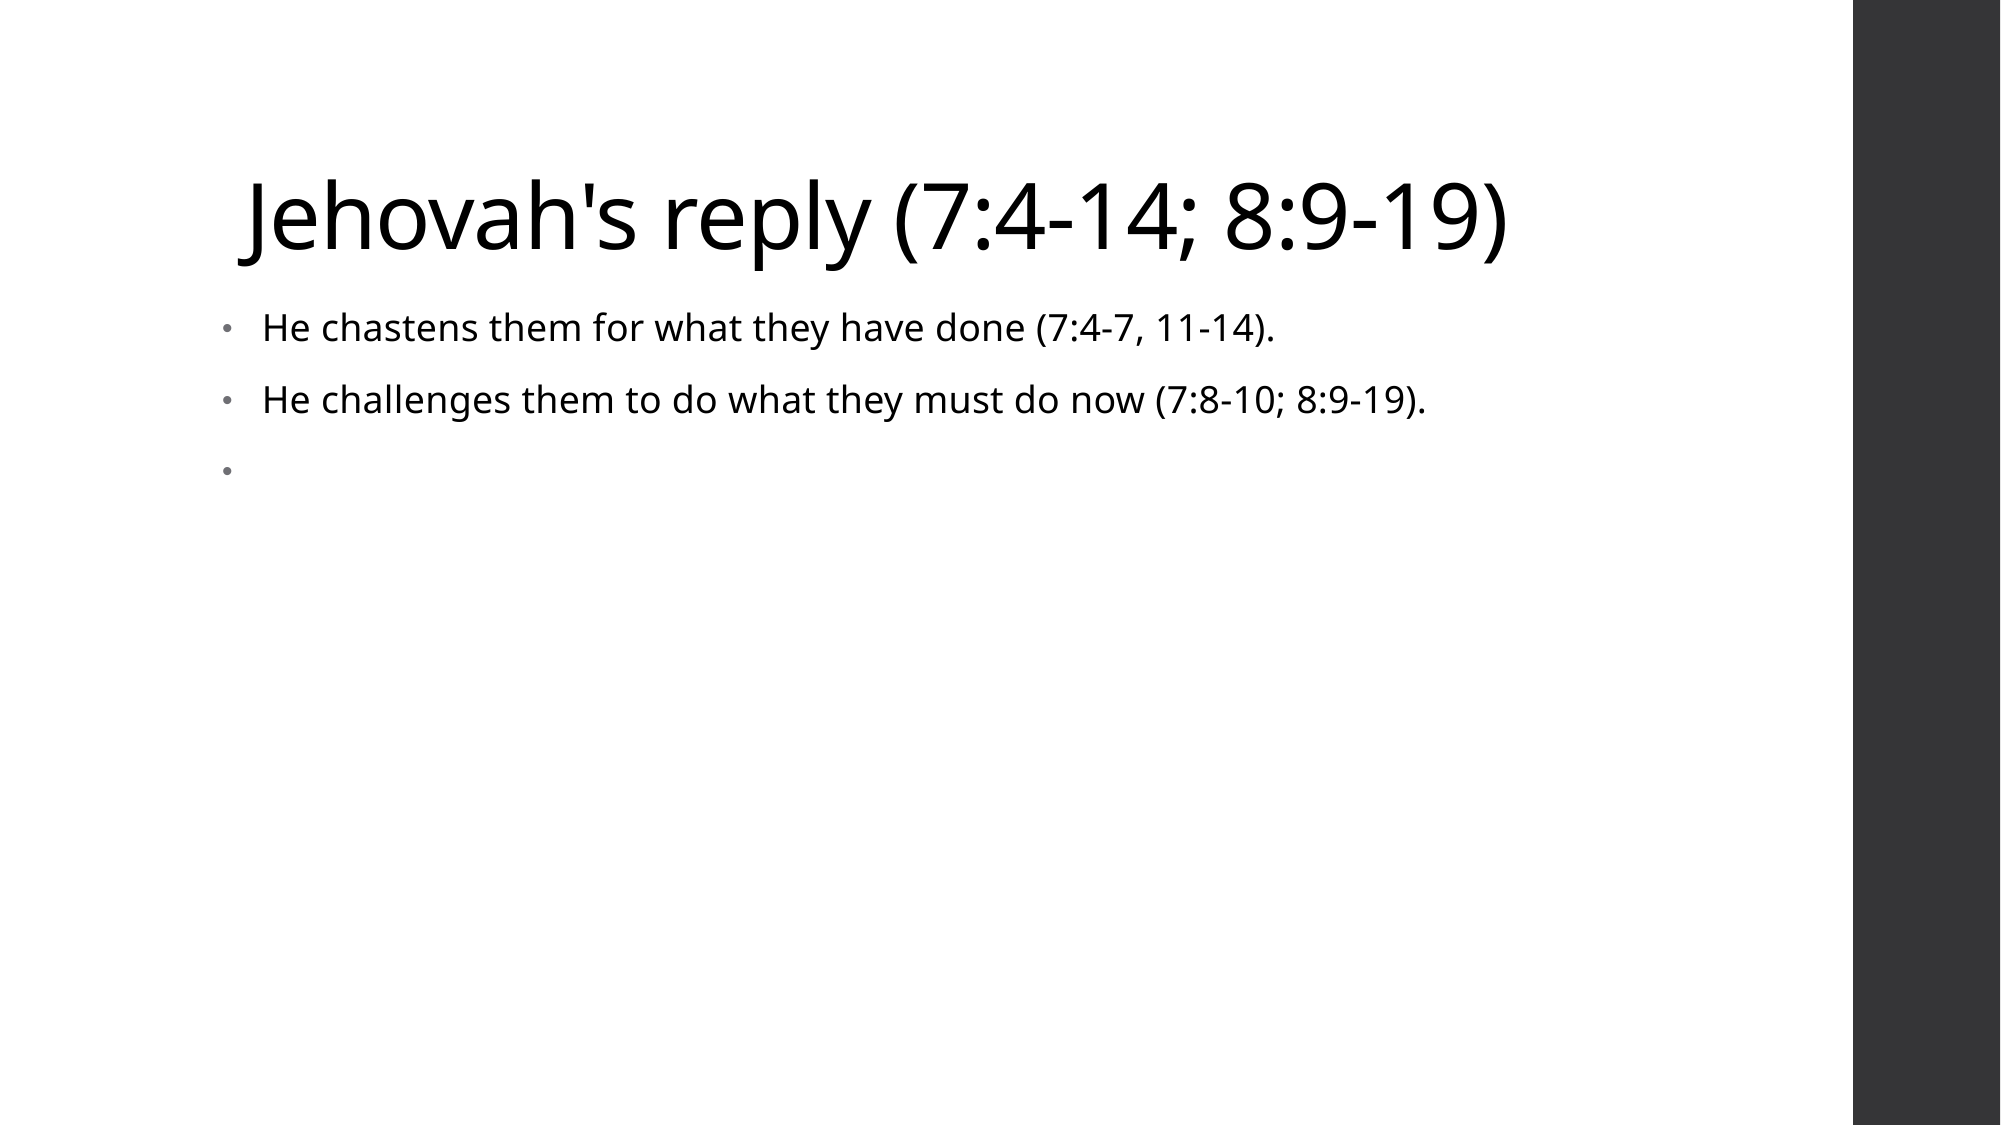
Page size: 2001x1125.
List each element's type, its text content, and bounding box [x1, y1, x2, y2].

list He chastens them for what they have done (7:4-7, 11-14). He challenges them to do what they must do now (7:8-10; 8:9-19). [206, 299, 1617, 1014]
title Jehovah's reply (7:4-14; 8:9-19) [206, 60, 1797, 278]
